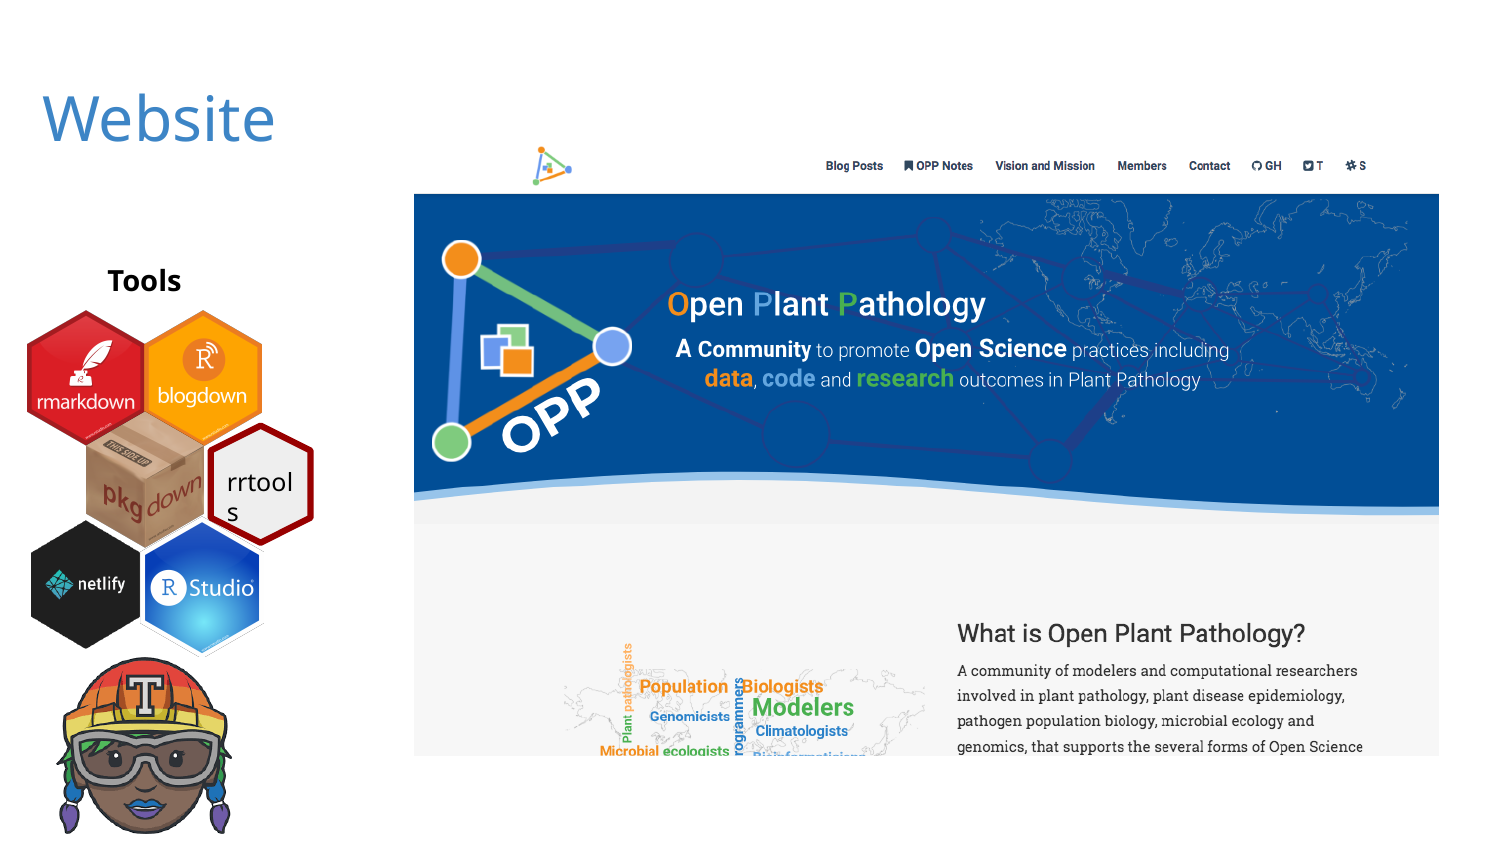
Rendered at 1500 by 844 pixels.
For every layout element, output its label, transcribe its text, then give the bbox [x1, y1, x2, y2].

text_box Tools [21, 246, 268, 311]
title Website [27, 63, 1425, 158]
text_box [210, 425, 311, 543]
picture [27, 311, 264, 834]
text_box rrtools [211, 451, 311, 517]
picture [414, 141, 1439, 756]
